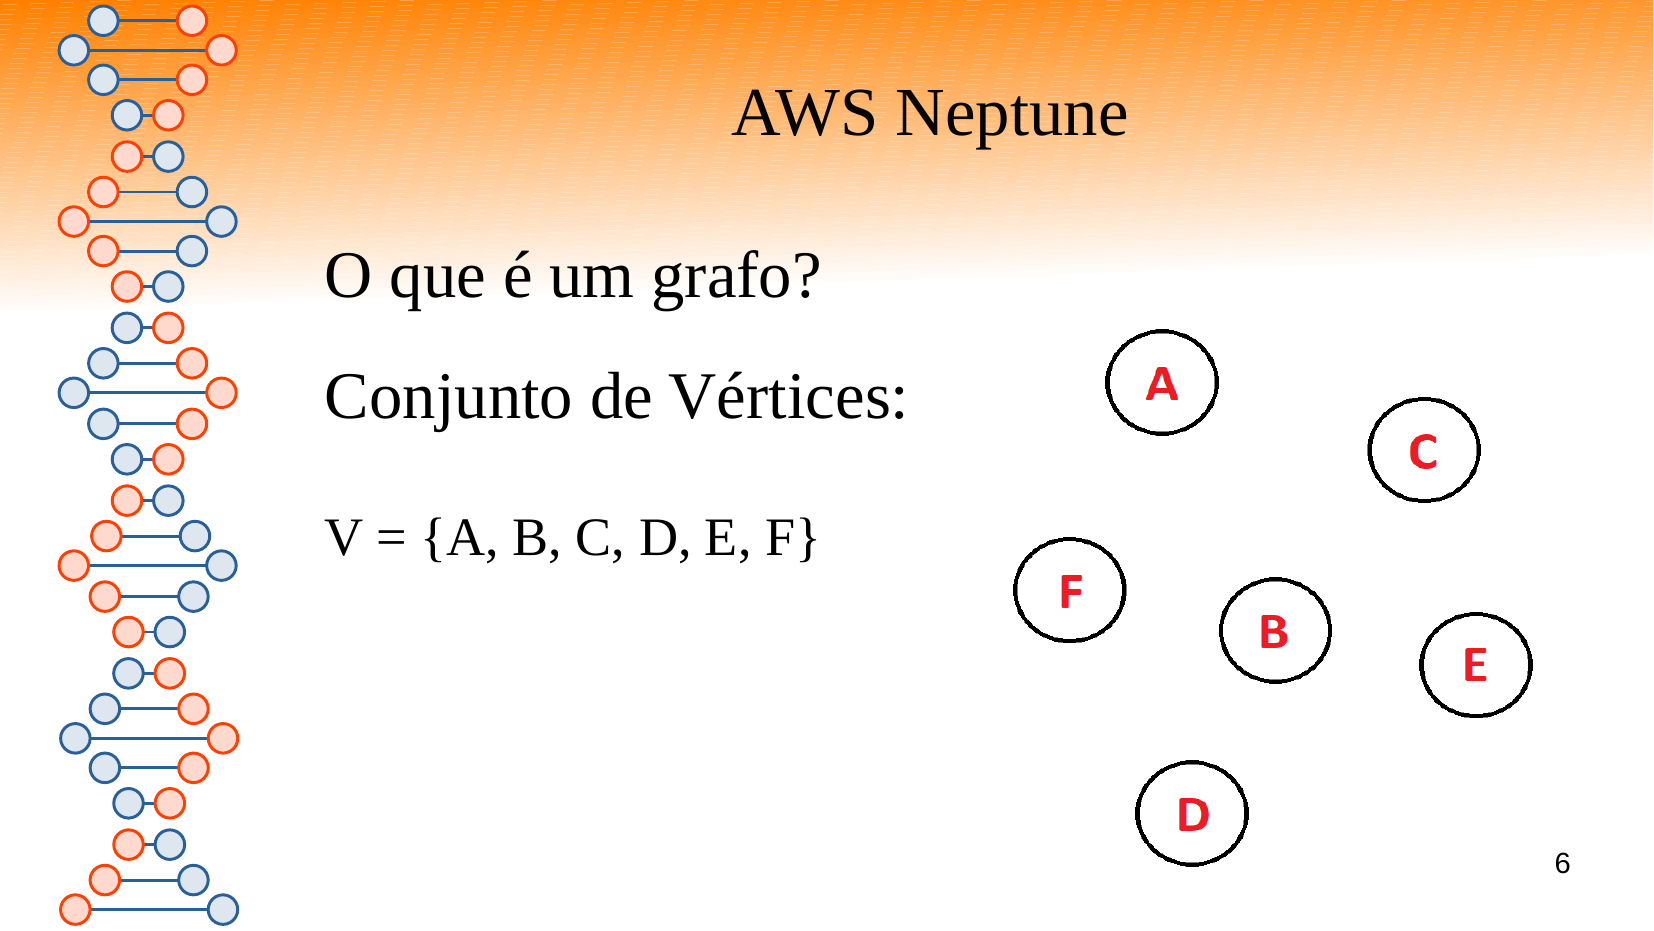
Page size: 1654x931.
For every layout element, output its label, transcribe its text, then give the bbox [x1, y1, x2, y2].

title AWS Neptune [265, 35, 1595, 189]
text_box Conjunto de Vértices: [265, 348, 916, 443]
picture [1003, 324, 1542, 872]
subtitle O que é um grafo? [265, 224, 1595, 325]
text_box V = {A, B, C, D, E, F} [265, 476, 827, 597]
